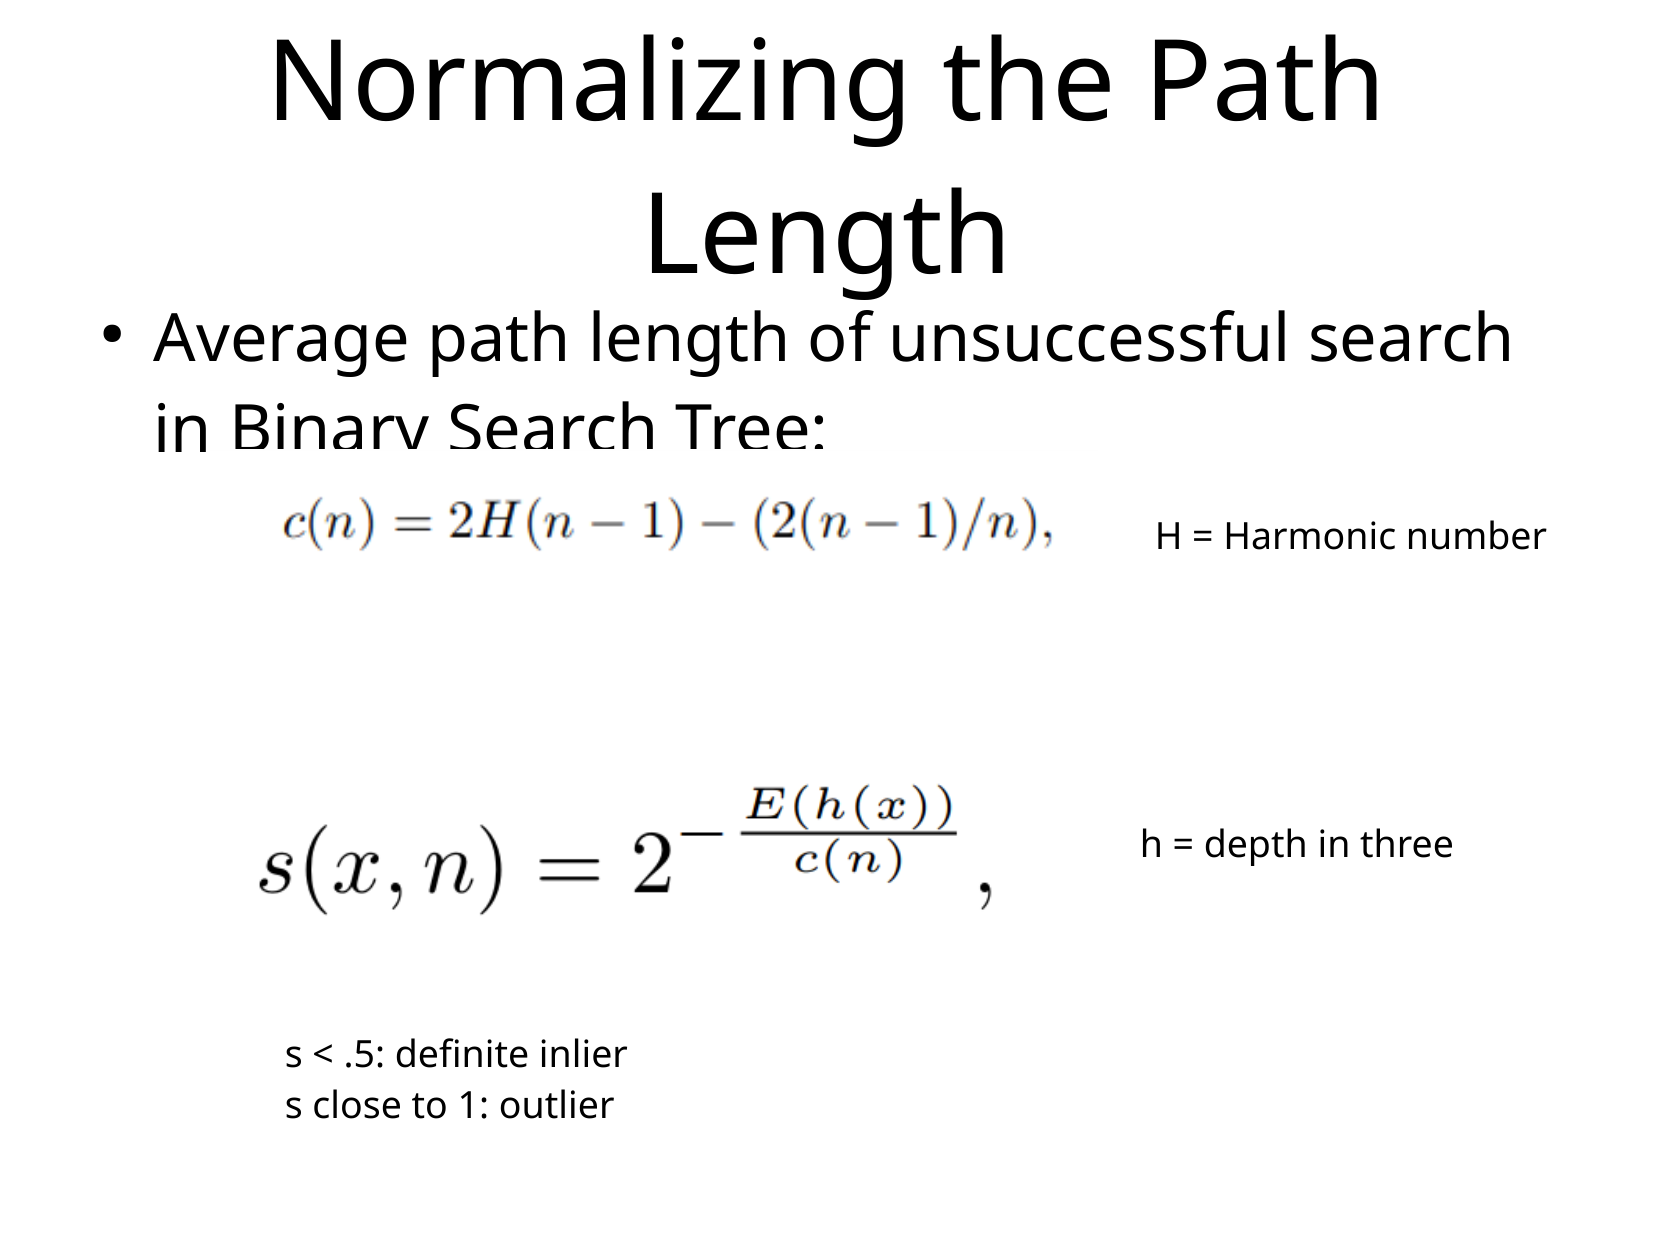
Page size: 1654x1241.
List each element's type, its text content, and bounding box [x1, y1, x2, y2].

text_box H = Harmonic number [1140, 502, 1591, 556]
picture [210, 704, 1029, 960]
title Normalizing the Path Length [82, 49, 1571, 257]
list Average path length of unsuccessful search in Binary Search Tree: [82, 290, 1571, 1010]
picture [210, 449, 1098, 601]
text_box s < .5: definite inlier s close to 1: outlier [270, 1020, 1036, 1111]
text_box h = depth in three [1125, 810, 1531, 863]
